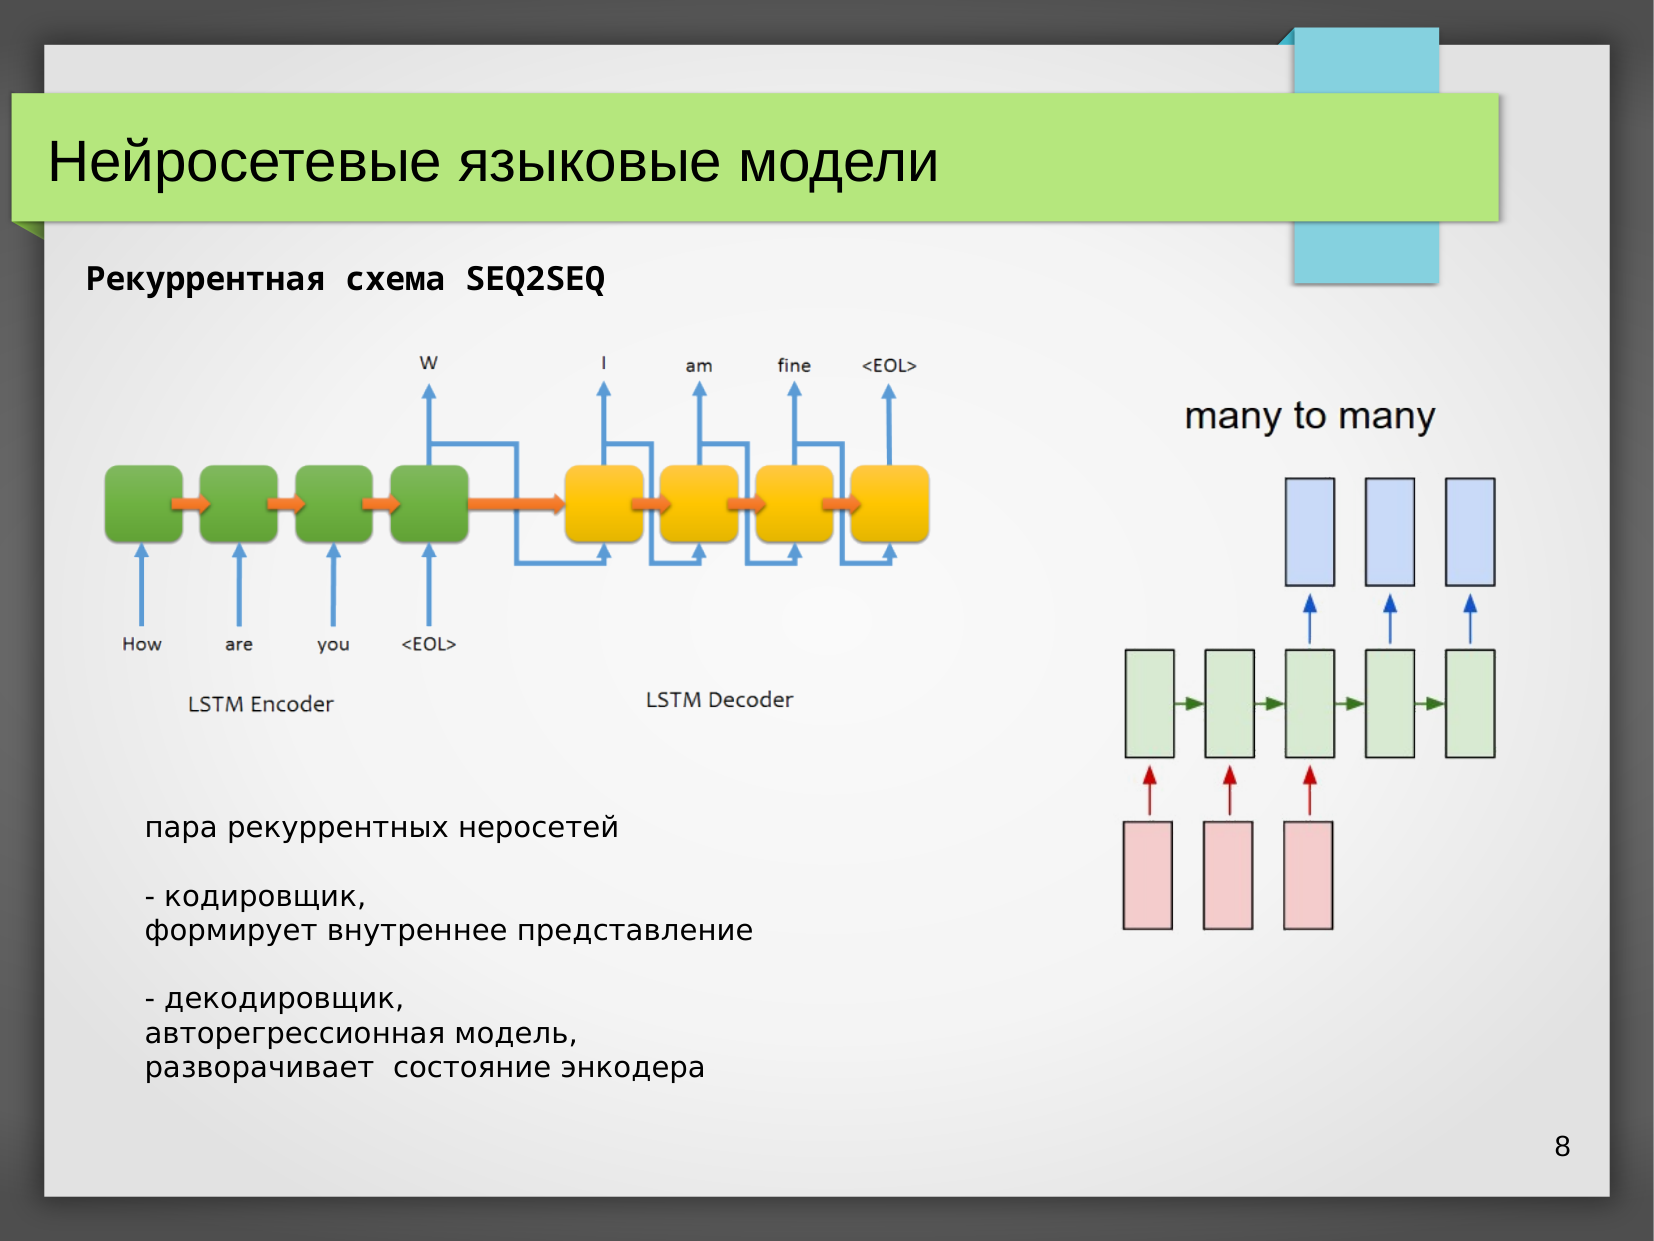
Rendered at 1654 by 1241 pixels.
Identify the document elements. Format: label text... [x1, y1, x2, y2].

picture [0, 0, 1654, 1241]
text_box Рекуррентная схема SEQ2SEQ [70, 248, 780, 331]
text_box пара рекуррентных неросетей - кодировщик, формирует внутреннее представление - декодировщик, авторегрессионная модель, разворачивает состояние энкодера [129, 803, 792, 1127]
title Нейросетевые языковые модели [47, 121, 1241, 201]
